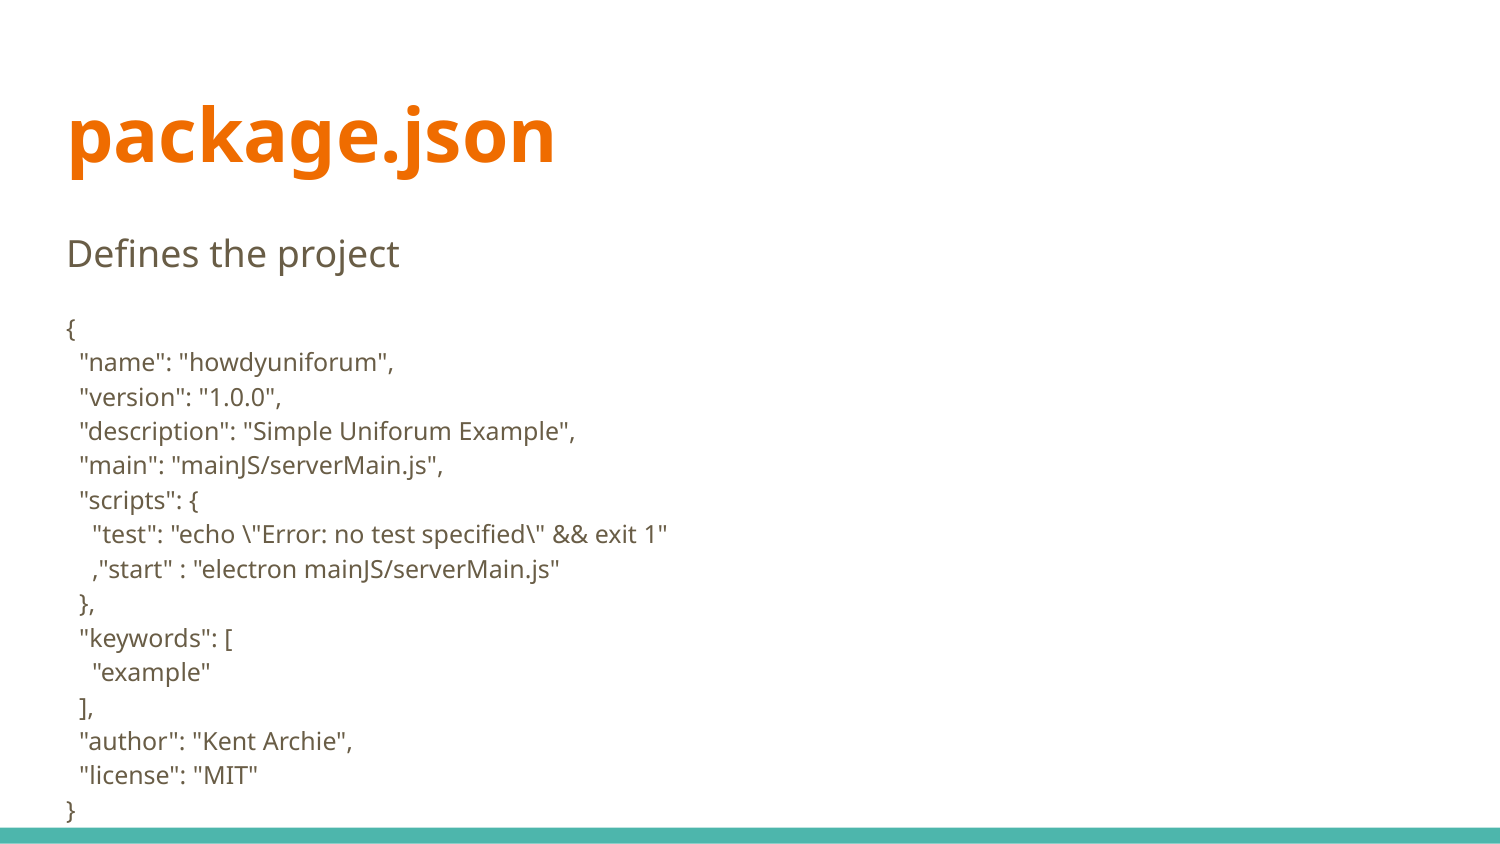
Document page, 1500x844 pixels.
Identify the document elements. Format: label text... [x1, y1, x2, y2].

list Defines the project { "name": "howdyuniforum", "version": "1.0.0", "description": "Simple Uniforum Example", "main": "mainJS/serverMain.js", "scripts": { "test": "echo \"Error: no test specified\" && exit 1" ,"start" : "electron mainJS/serverMain.js" }, "keywords": [ "example" ], "author": "Kent Archie", "license": "MIT" } [51, 207, 1449, 817]
title package.json [51, 72, 1449, 189]
